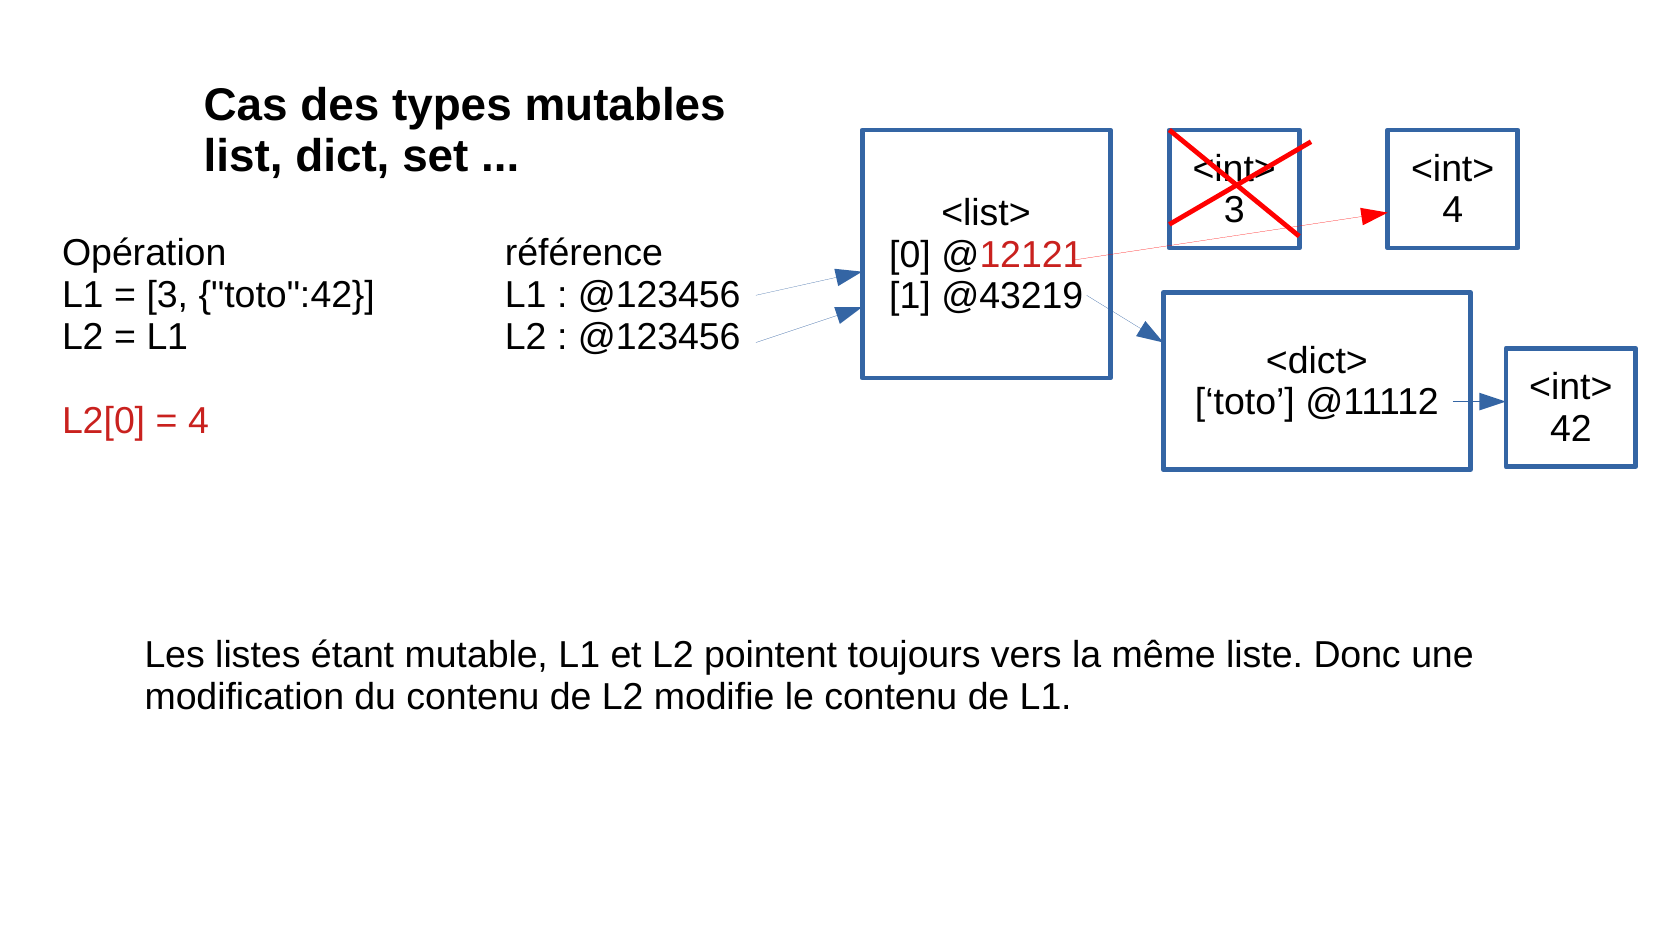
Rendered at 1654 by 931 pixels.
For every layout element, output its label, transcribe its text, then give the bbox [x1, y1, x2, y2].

text_box Cas des types mutables list, dict, set ... [188, 71, 741, 189]
text_box <int> 3 [1242, 152, 1300, 226]
text_box Opération référence L1 = [3, {"toto":42}] L1 : @123456 L2 = L1 L2 : @123456 L2[0] = 4 [47, 224, 1004, 610]
text_box <int> 3 [1228, 163, 1237, 181]
text_box <int> 4 [1387, 129, 1518, 249]
text_box <int> 42 [1505, 348, 1636, 467]
text_box <list> [0] @12121 [1] @43219 [862, 129, 1111, 378]
text_box <int> 3 [1169, 229, 1300, 249]
text_box Les listes étant mutable, L1 et L2 pointent toujours vers la même liste. Donc une modification du contenu de L2 modifie le contenu de L1. [129, 625, 1500, 725]
text_box <dict> [‘toto’] @11112 [1163, 292, 1471, 470]
text_box <int> 3 [1169, 189, 1284, 245]
text_box <int> 3 [1169, 134, 1231, 221]
text_box <int> 3 [1174, 129, 1300, 179]
